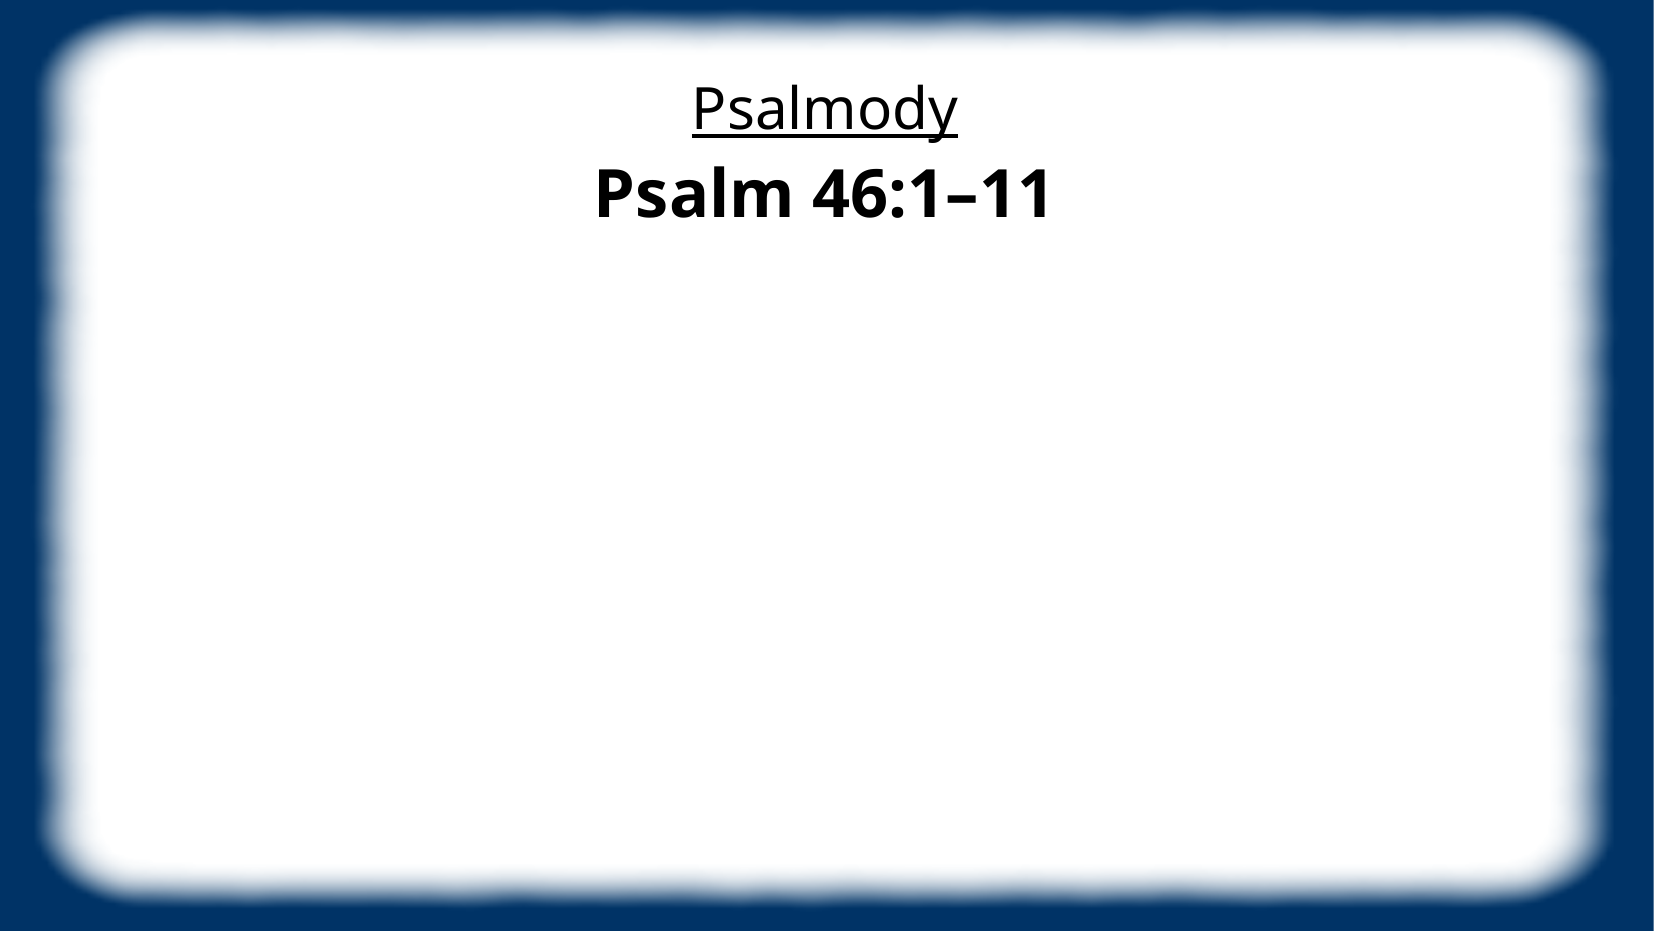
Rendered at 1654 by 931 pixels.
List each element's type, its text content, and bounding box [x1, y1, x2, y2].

picture [0, 0, 1654, 931]
text_box Psalmody Psalm 46:1–11 [105, 60, 1546, 241]
